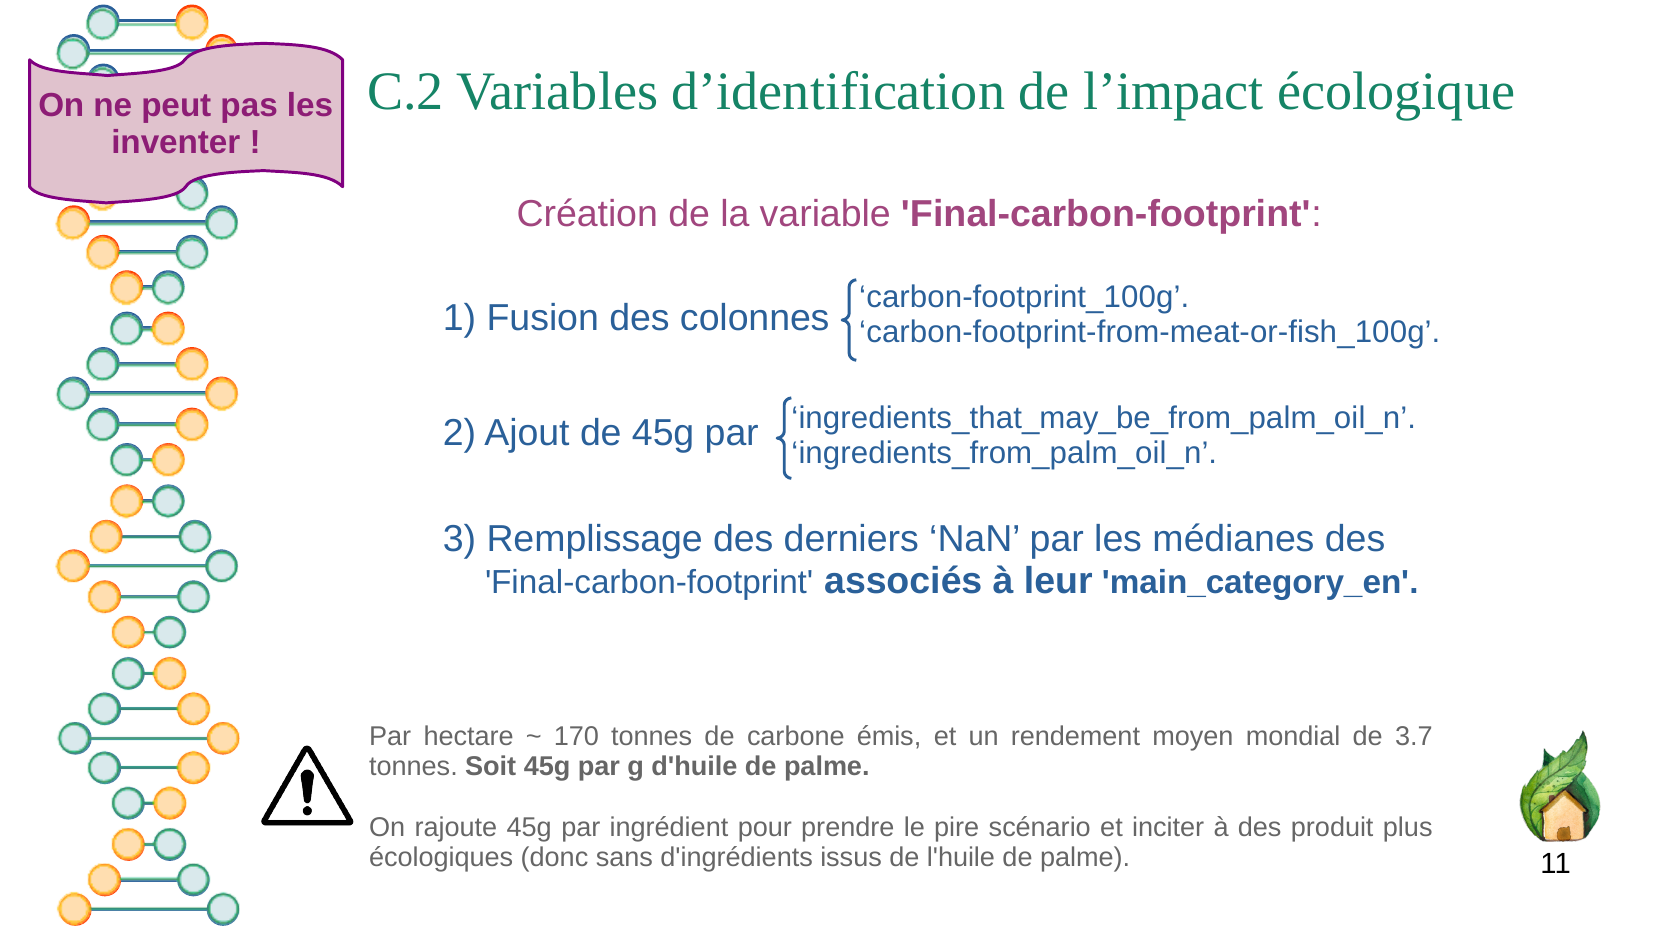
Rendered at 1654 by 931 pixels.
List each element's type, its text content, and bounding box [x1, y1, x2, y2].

list 1) Fusion des colonnes 2) Ajout de 45g par 3) Remplissage des derniers ‘NaN’ par les médianes des 'Final-carbon-footprint' associés à leur 'main_category_en'. [372, 165, 1654, 705]
text_box ‘carbon-footprint_100g’. ‘carbon-footprint-from-meat-or-fish_100g’. [844, 271, 1489, 356]
picture [0, 168, 355, 931]
picture [1500, 726, 1619, 845]
text_box [29, 43, 343, 78]
text_box ‘ingredients_that_may_be_from_palm_oil_n’. ‘ingredients_from_palm_oil_n’. [776, 393, 1524, 451]
title C.2 Variables d’identification de l’impact écologique [351, 61, 1571, 165]
picture [0, 0, 351, 78]
text_box [29, 168, 343, 203]
text_box Création de la variable 'Final-carbon-footprint': [501, 185, 1414, 243]
text_box Par hectare ~ 170 tonnes de carbone émis, et un rendement moyen mondial de 3.7 tonnes. Soit 45g par g d'huile de palme. On rajoute 45g par ingrédient pour prendre le pire scénario et inciter à des produit plus écologiques (donc sans d'ingrédients issus de l'huile de palme). [354, 713, 1447, 931]
text_box On ne peut pas les inventer ! [0, 78, 373, 168]
